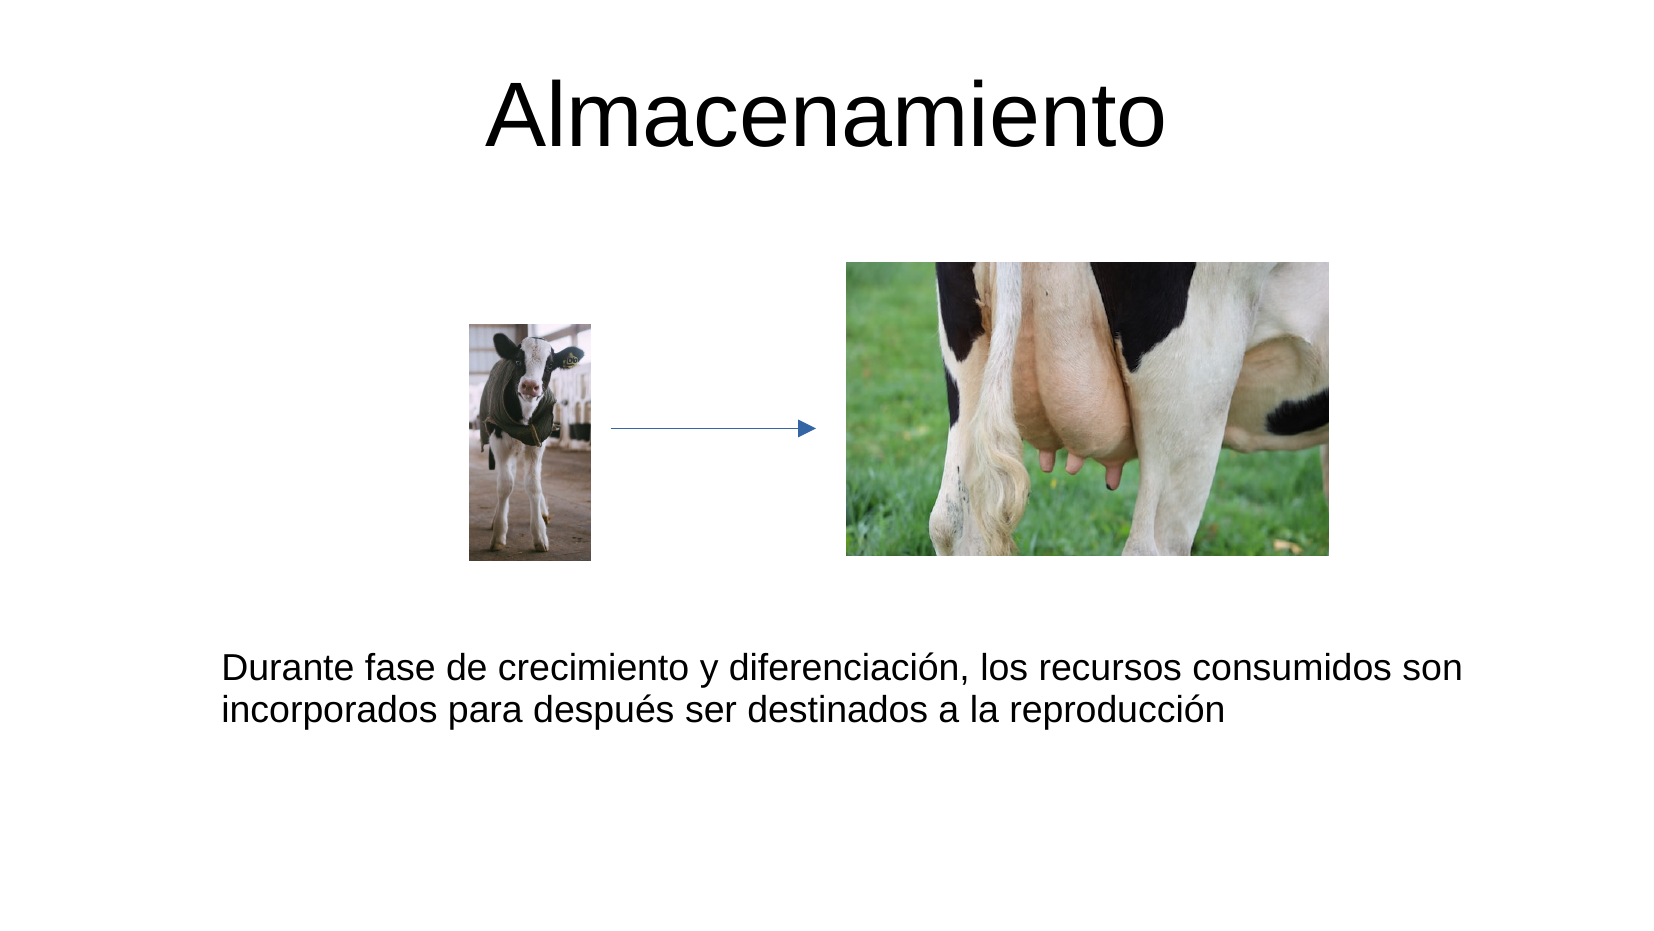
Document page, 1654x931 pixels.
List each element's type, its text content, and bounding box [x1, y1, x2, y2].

text_box Durante fase de crecimiento y diferenciación, los recursos consumidos son incorporados para después ser destinados a la reproducción [206, 639, 1565, 739]
title Almacenamiento [82, 37, 1571, 193]
picture [469, 324, 591, 562]
picture [846, 262, 1329, 556]
